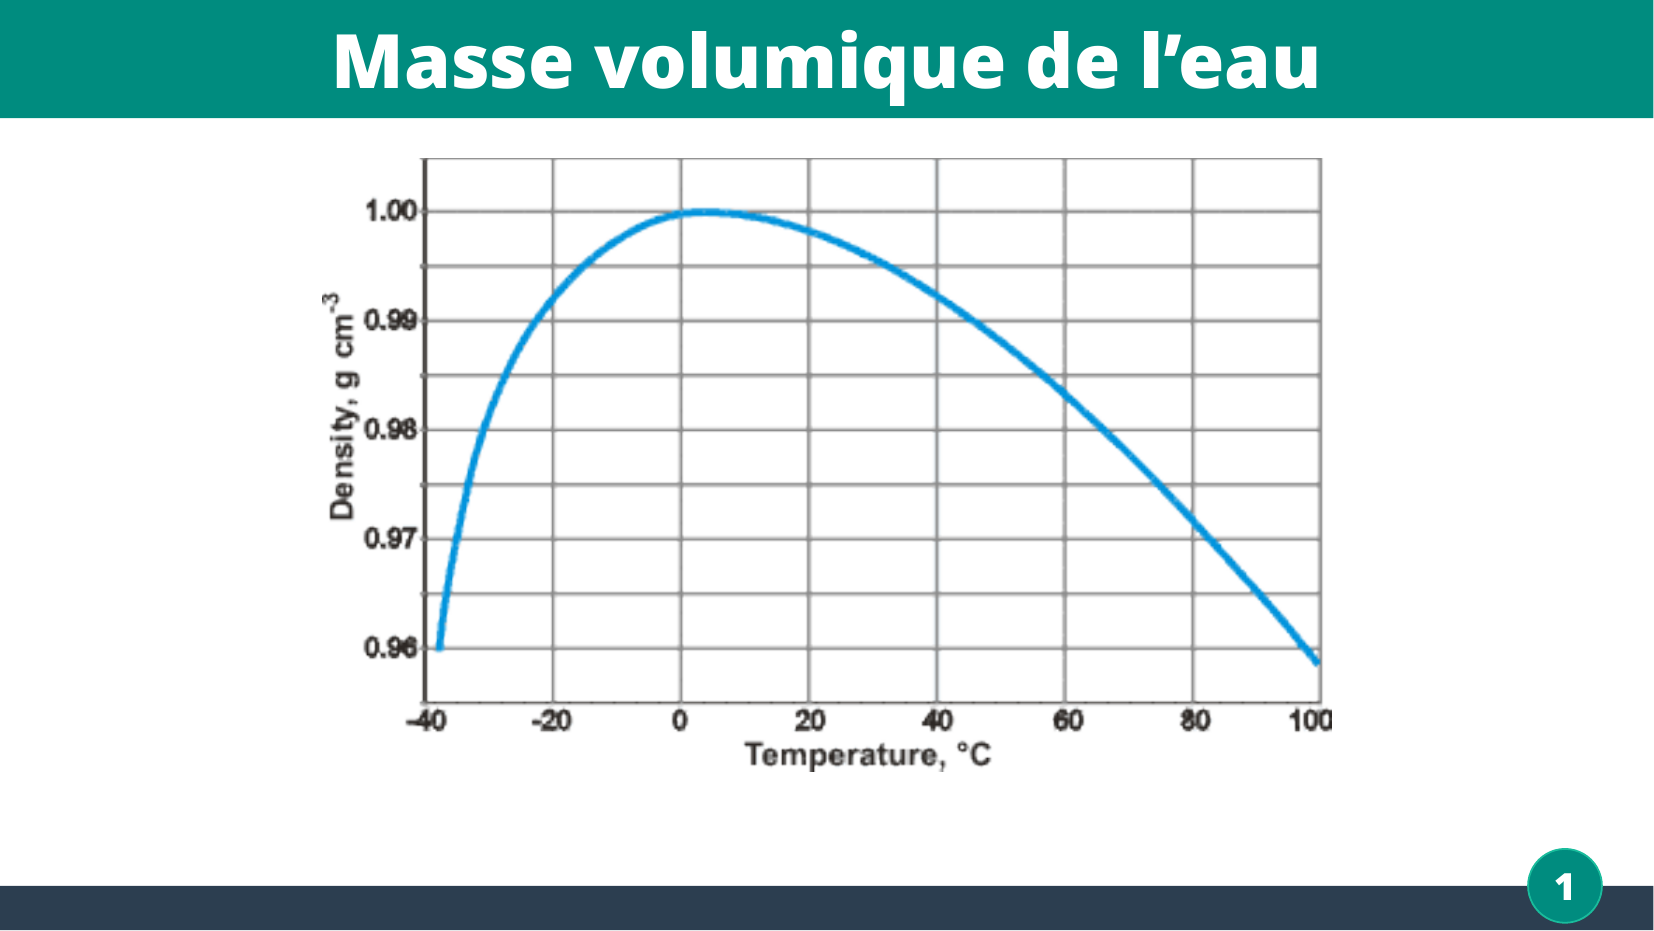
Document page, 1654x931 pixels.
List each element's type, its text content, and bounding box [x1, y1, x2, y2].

title Masse volumique de l’eau [59, 0, 1595, 118]
picture [322, 158, 1332, 772]
